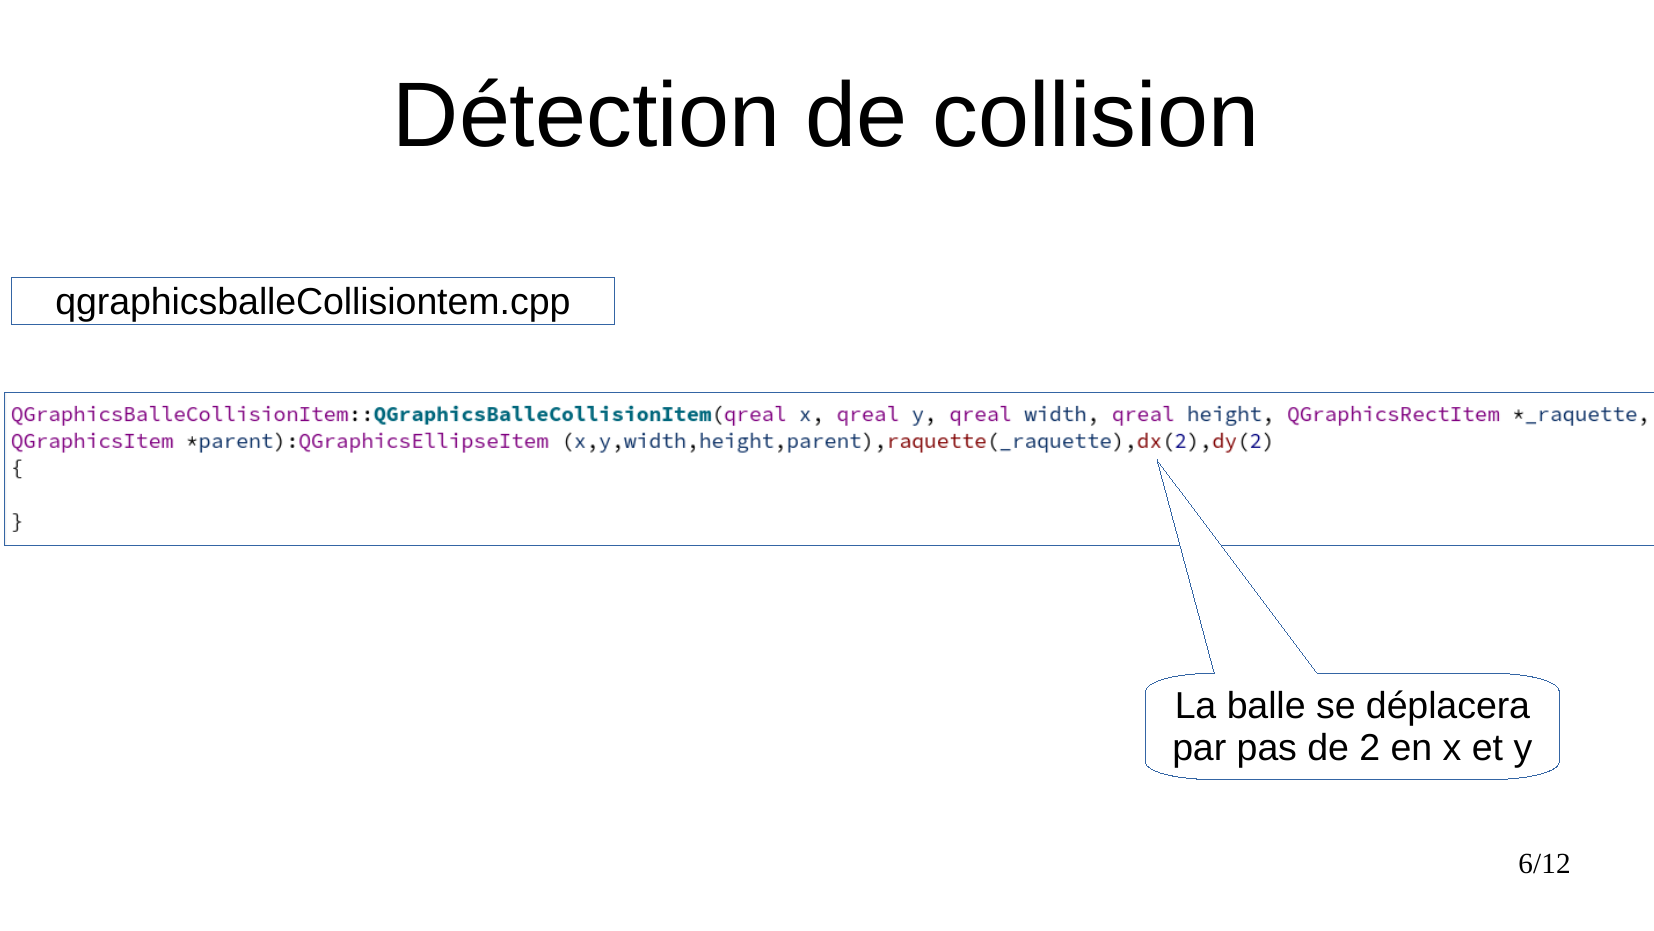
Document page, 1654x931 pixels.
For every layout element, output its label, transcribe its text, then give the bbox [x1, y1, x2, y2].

picture [4, 392, 1654, 546]
title Détection de collision [82, 37, 1571, 193]
text_box qgraphicsballeCollisiontem.cpp [11, 277, 615, 325]
text_box La balle se déplacera par pas de 2 en x et y [1145, 459, 1560, 780]
